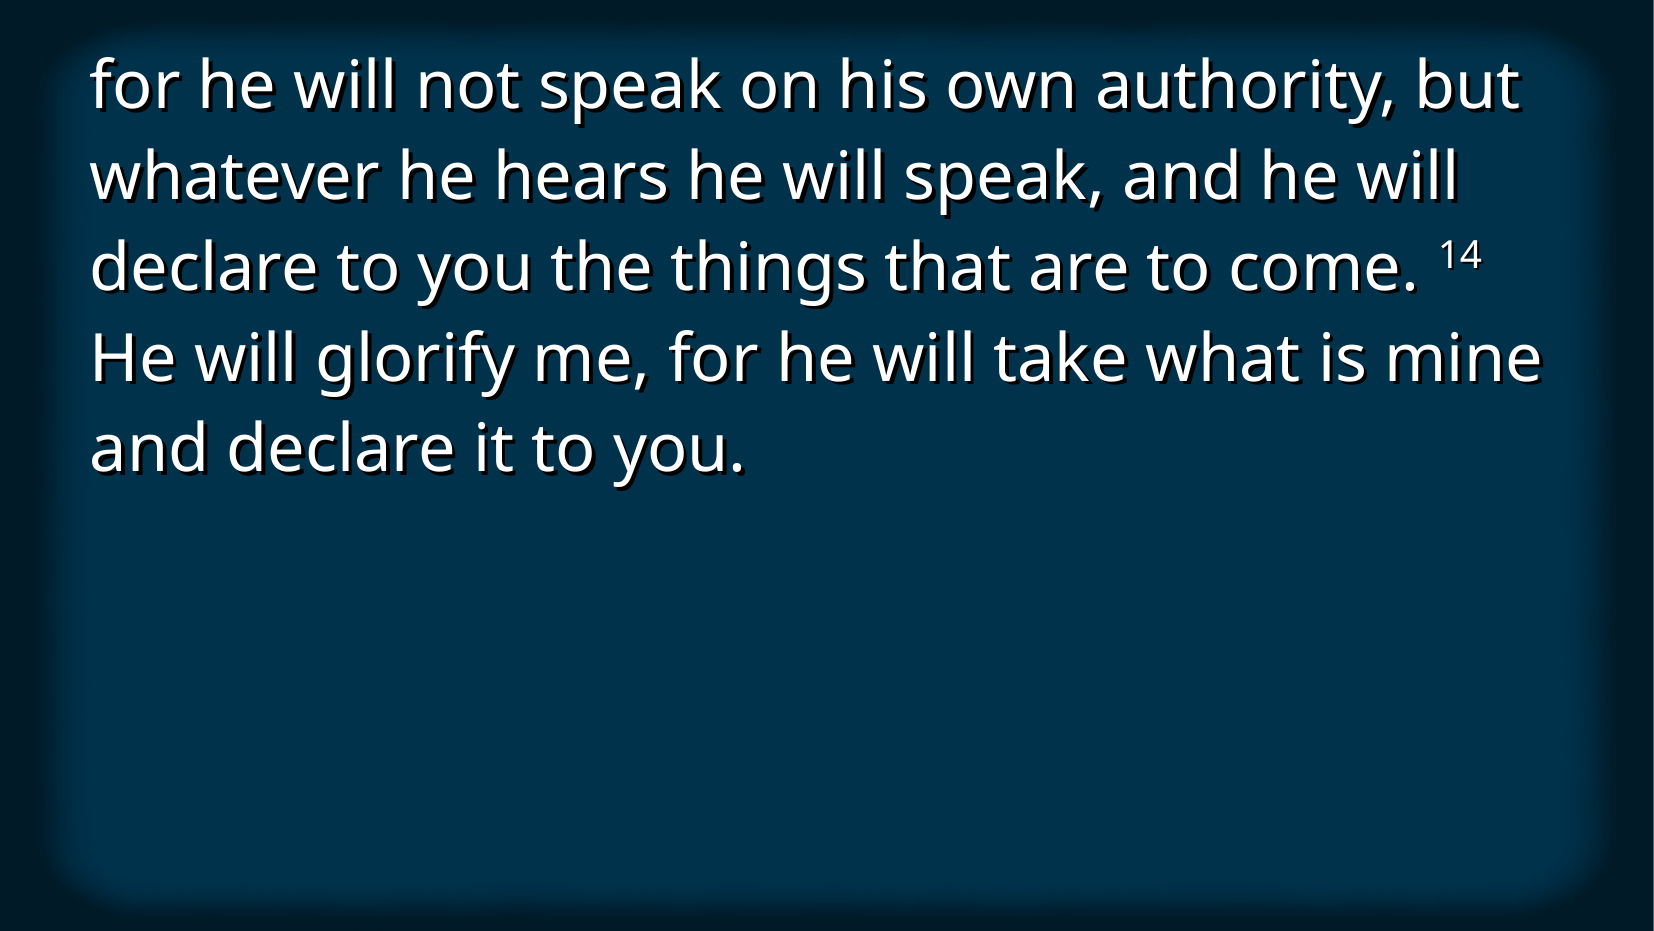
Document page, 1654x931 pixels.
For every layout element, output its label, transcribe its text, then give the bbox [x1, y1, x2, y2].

text_box for he will not speak on his own authority, but whatever he hears he will speak, and he will declare to you the things that are to come. 14 He will glorify me, for he will take what is mine and declare it to you. [75, 30, 1561, 489]
picture [0, 0, 1654, 931]
